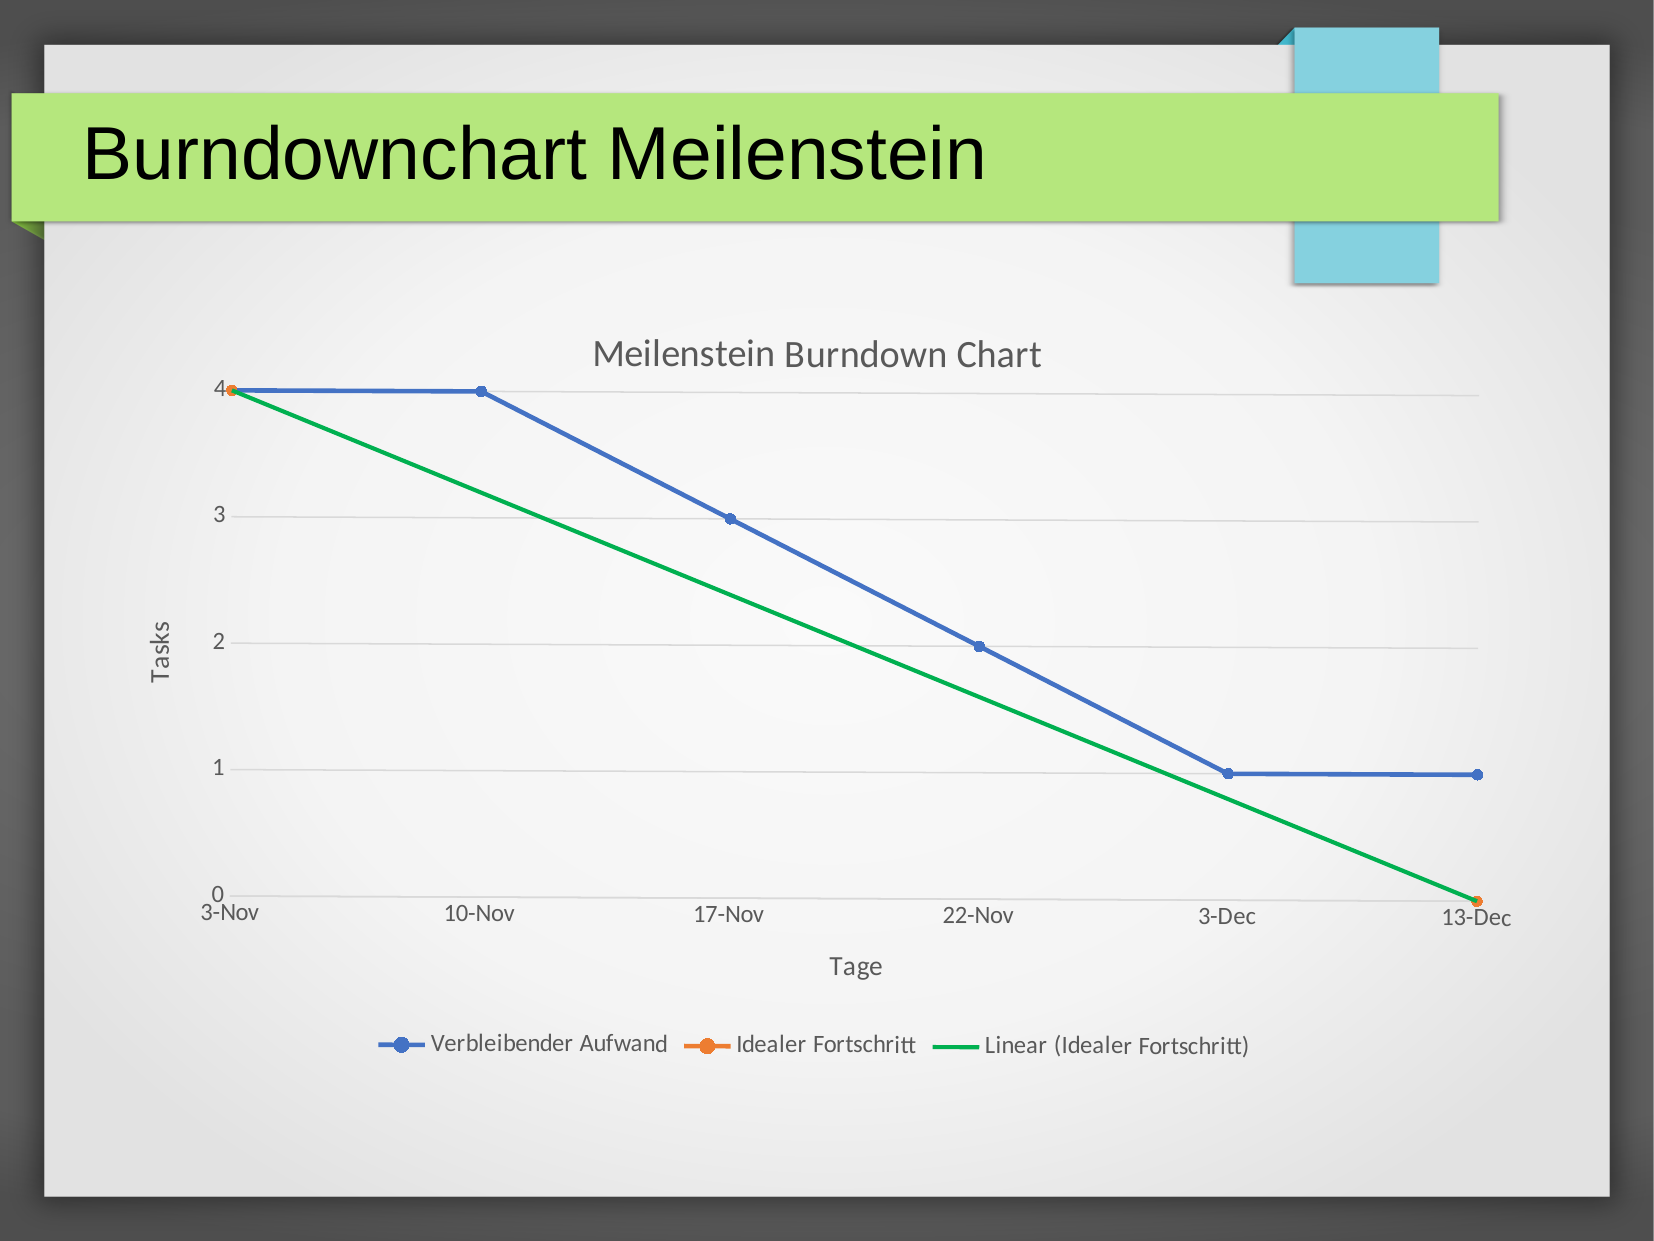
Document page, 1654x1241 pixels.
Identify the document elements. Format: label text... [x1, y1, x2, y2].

title Burndownchart Meilenstein [82, 94, 1264, 213]
chart [137, 300, 1516, 1069]
picture [0, 0, 1654, 1241]
